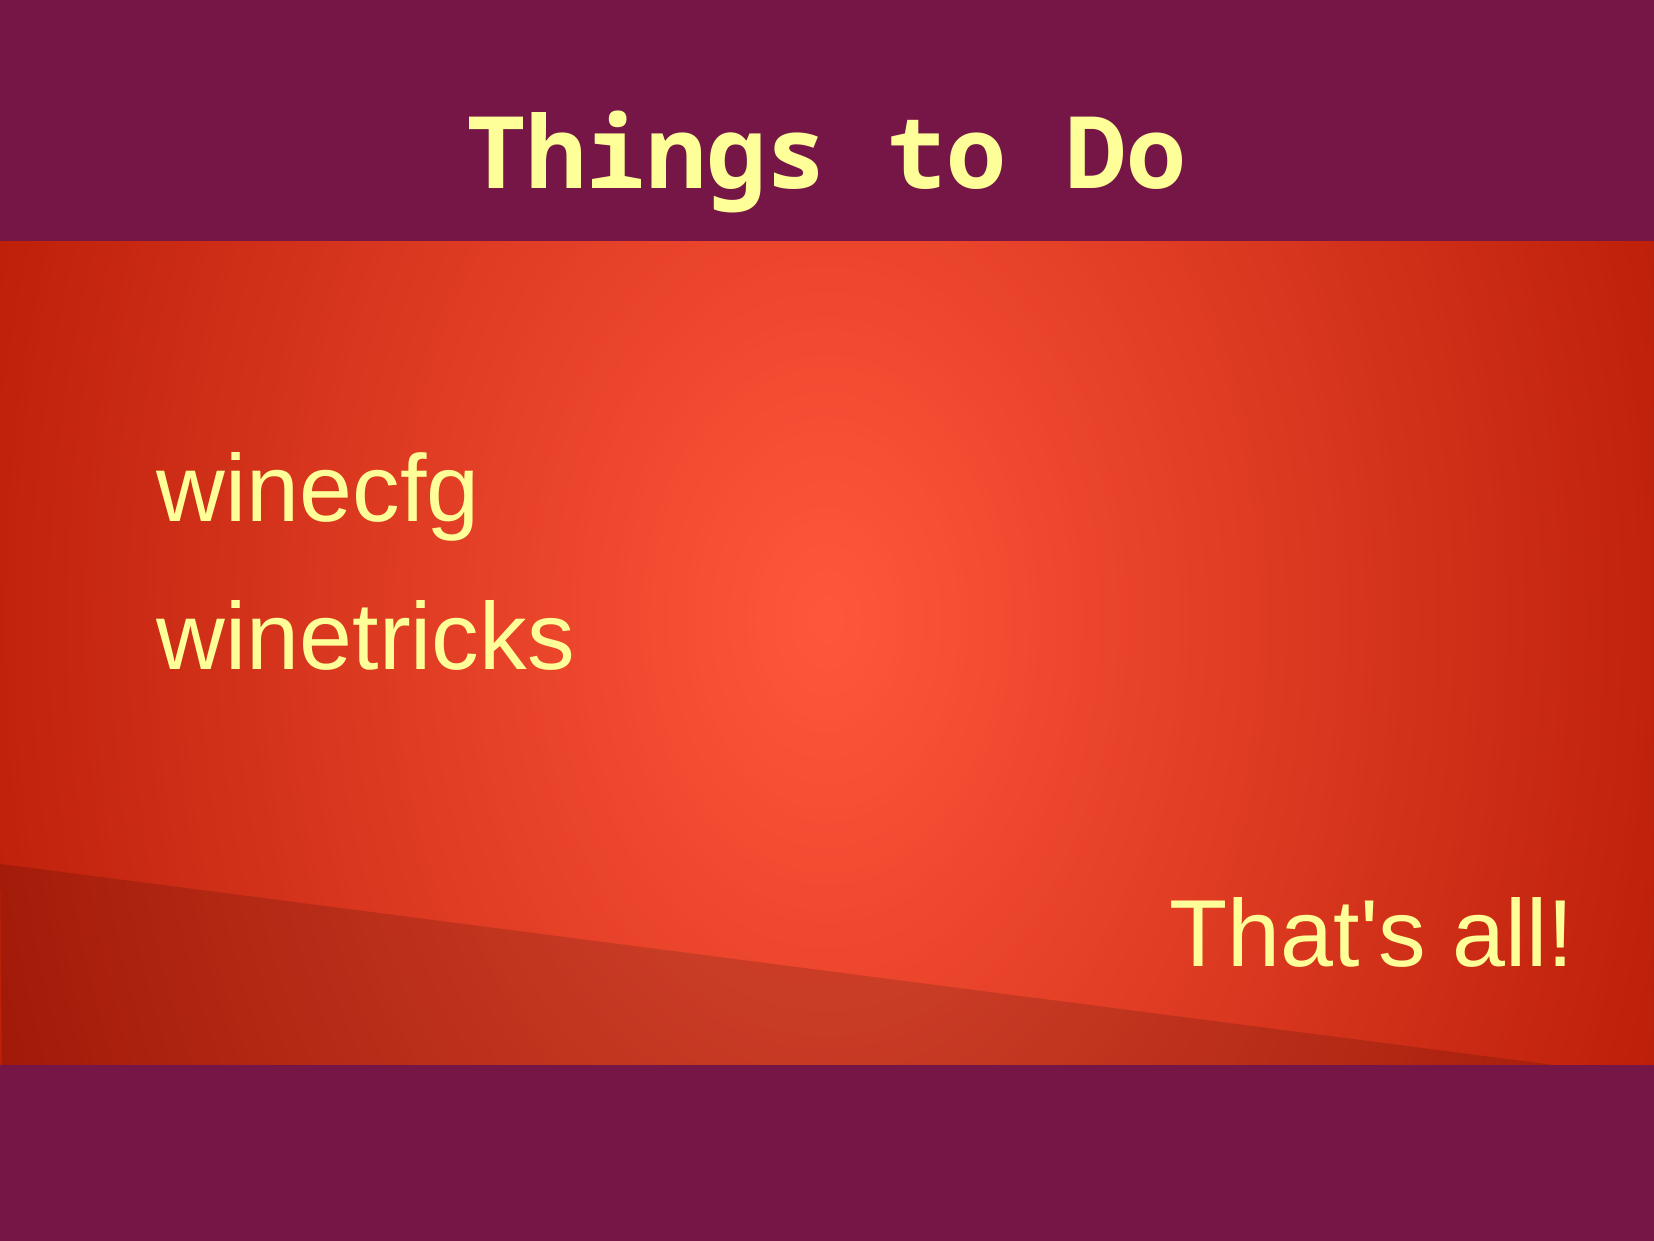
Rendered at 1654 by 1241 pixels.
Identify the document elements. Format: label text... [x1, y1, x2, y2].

title Things to Do [82, 47, 1571, 252]
list winecfg winetricks That's all! [86, 435, 1576, 991]
